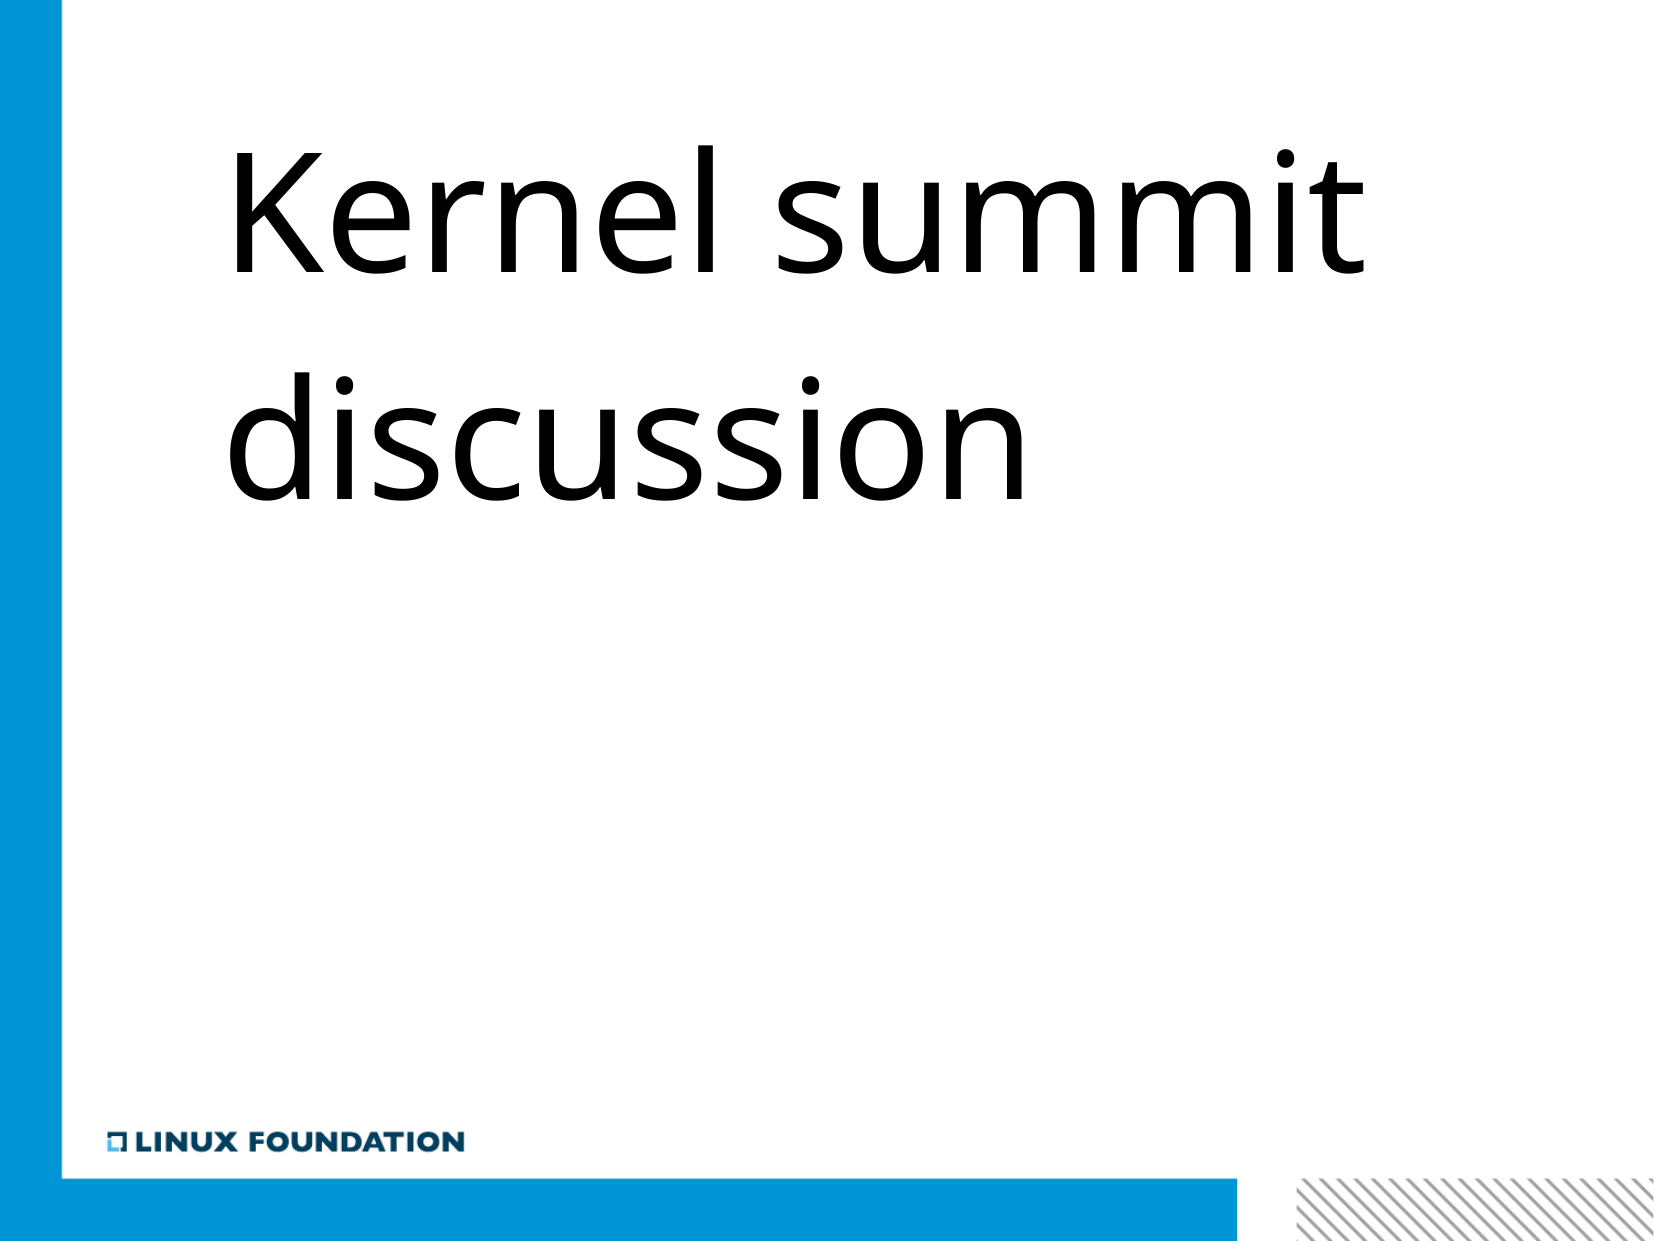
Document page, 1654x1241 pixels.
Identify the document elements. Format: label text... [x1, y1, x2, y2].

text_box Kernel summit discussion [206, 87, 1447, 503]
picture [62, 0, 1654, 1241]
